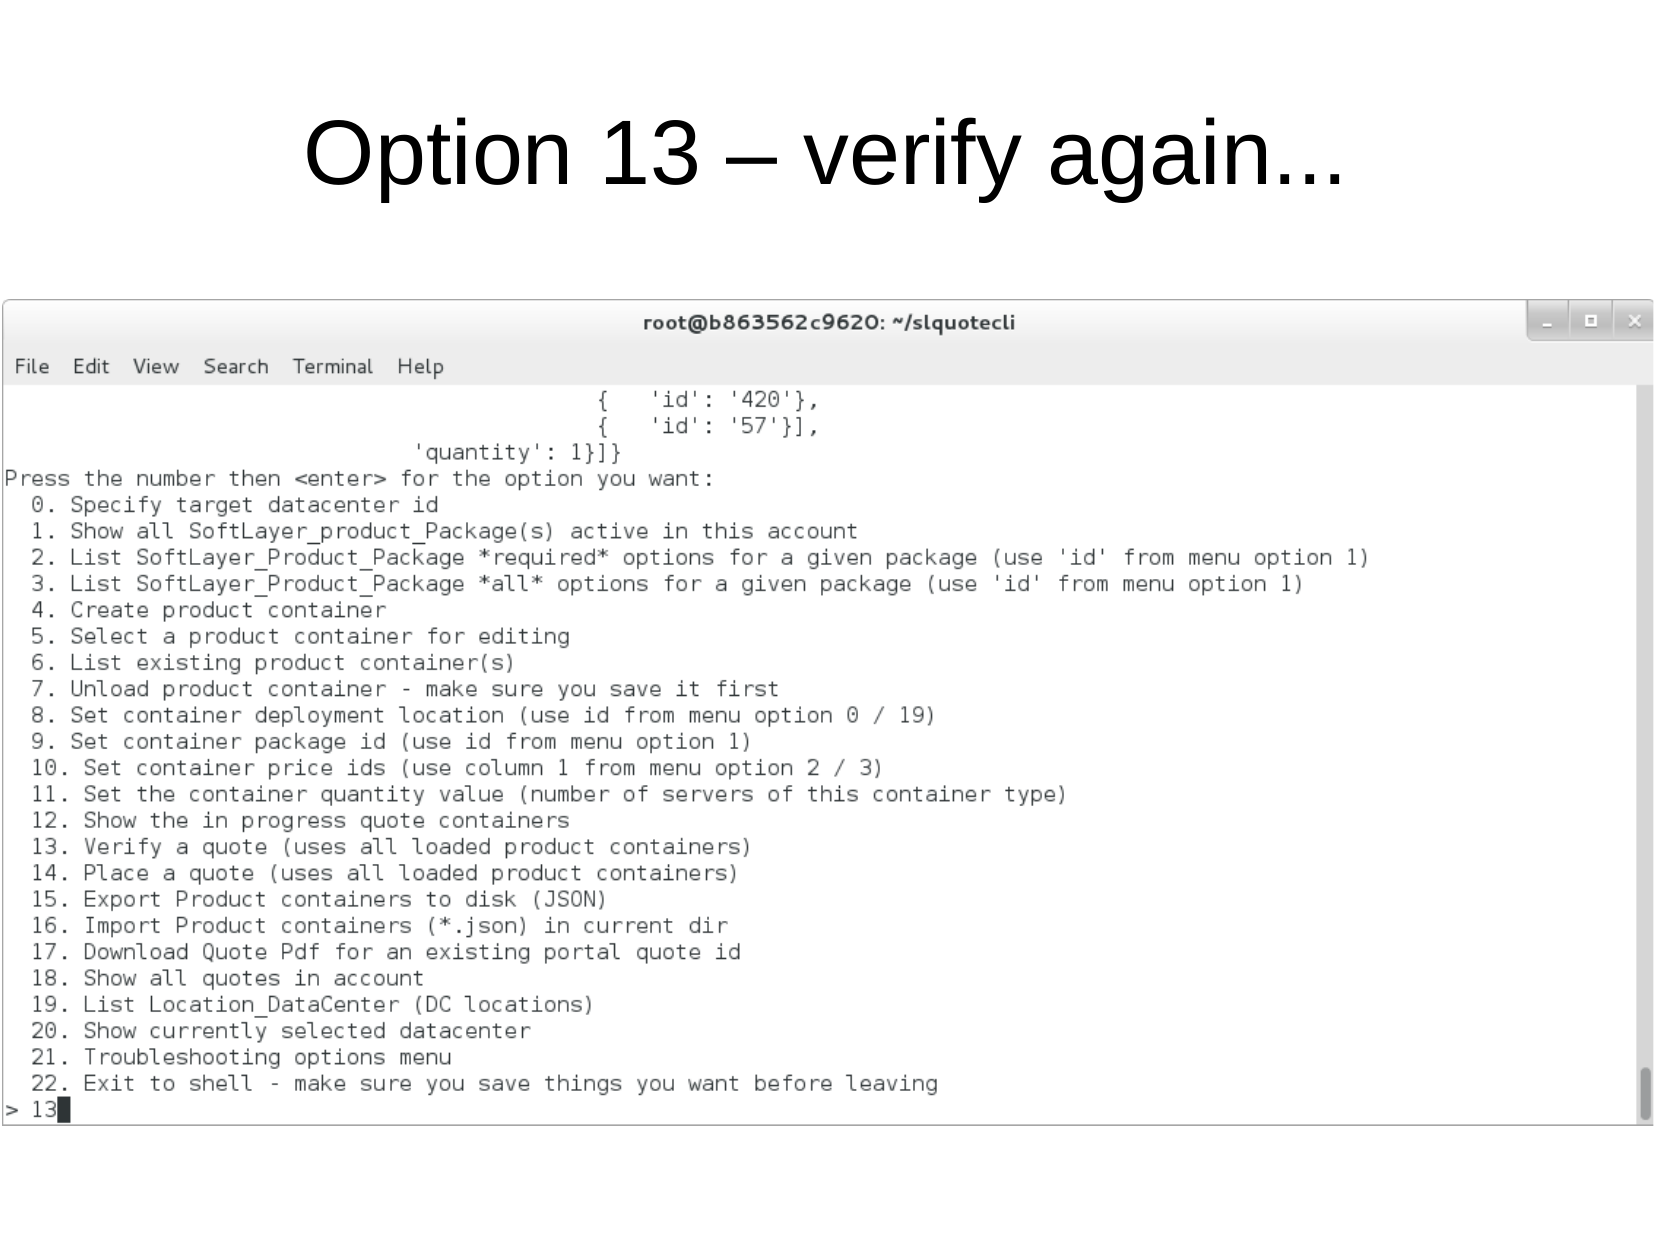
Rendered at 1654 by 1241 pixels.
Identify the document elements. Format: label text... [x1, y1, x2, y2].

picture [2, 299, 1654, 1126]
title Option 13 – verify again... [82, 49, 1571, 257]
